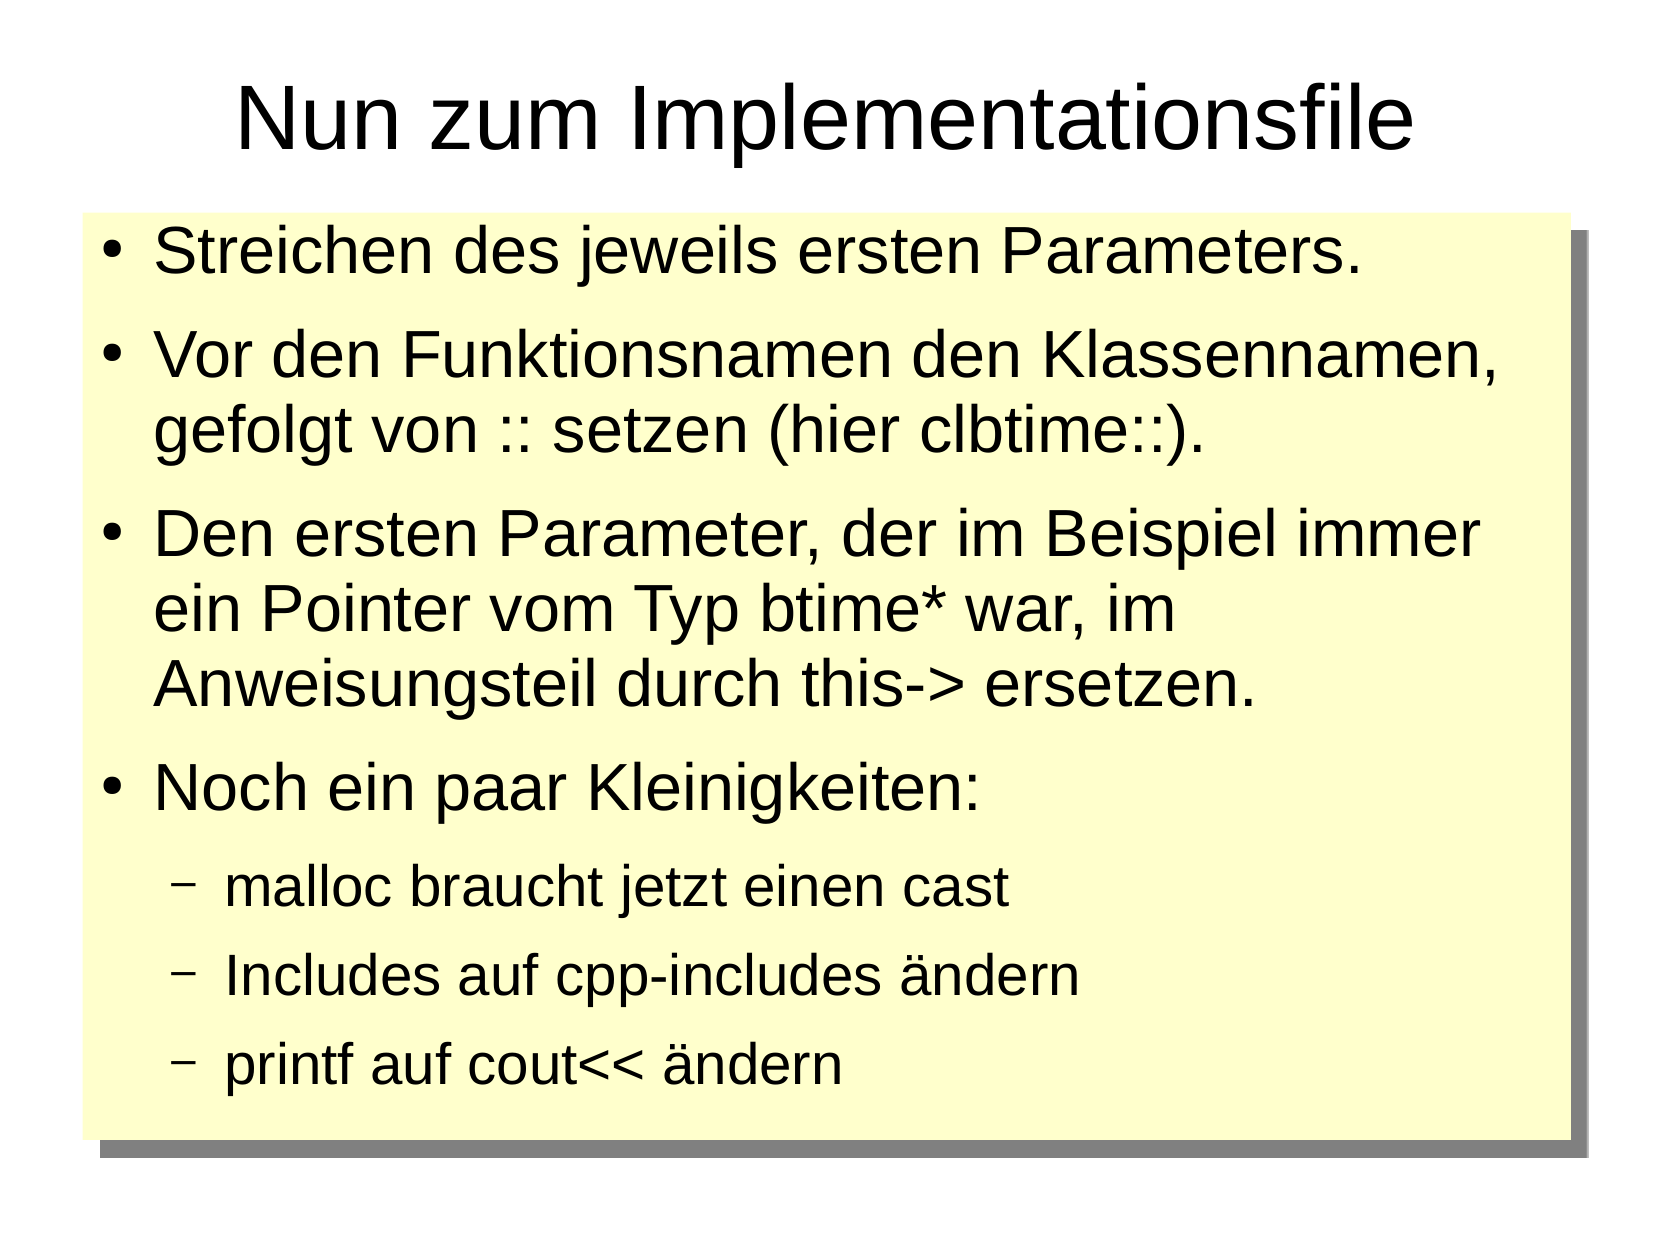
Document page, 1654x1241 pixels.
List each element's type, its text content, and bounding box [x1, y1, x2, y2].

list Streichen des jeweils ersten Parameters. Vor den Funktionsnamen den Klassennamen, gefolgt von :: setzen (hier clbtime::). Den ersten Parameter, der im Beispiel immer ein Pointer vom Typ btime* war, im Anweisungsteil durch this-> ersetzen. Noch ein paar Kleinigkeiten: malloc braucht jetzt einen cast Includes auf cpp-includes ändern printf auf cout<< ändern [82, 212, 1571, 1140]
title Nun zum Implementationsfile [82, 13, 1571, 212]
